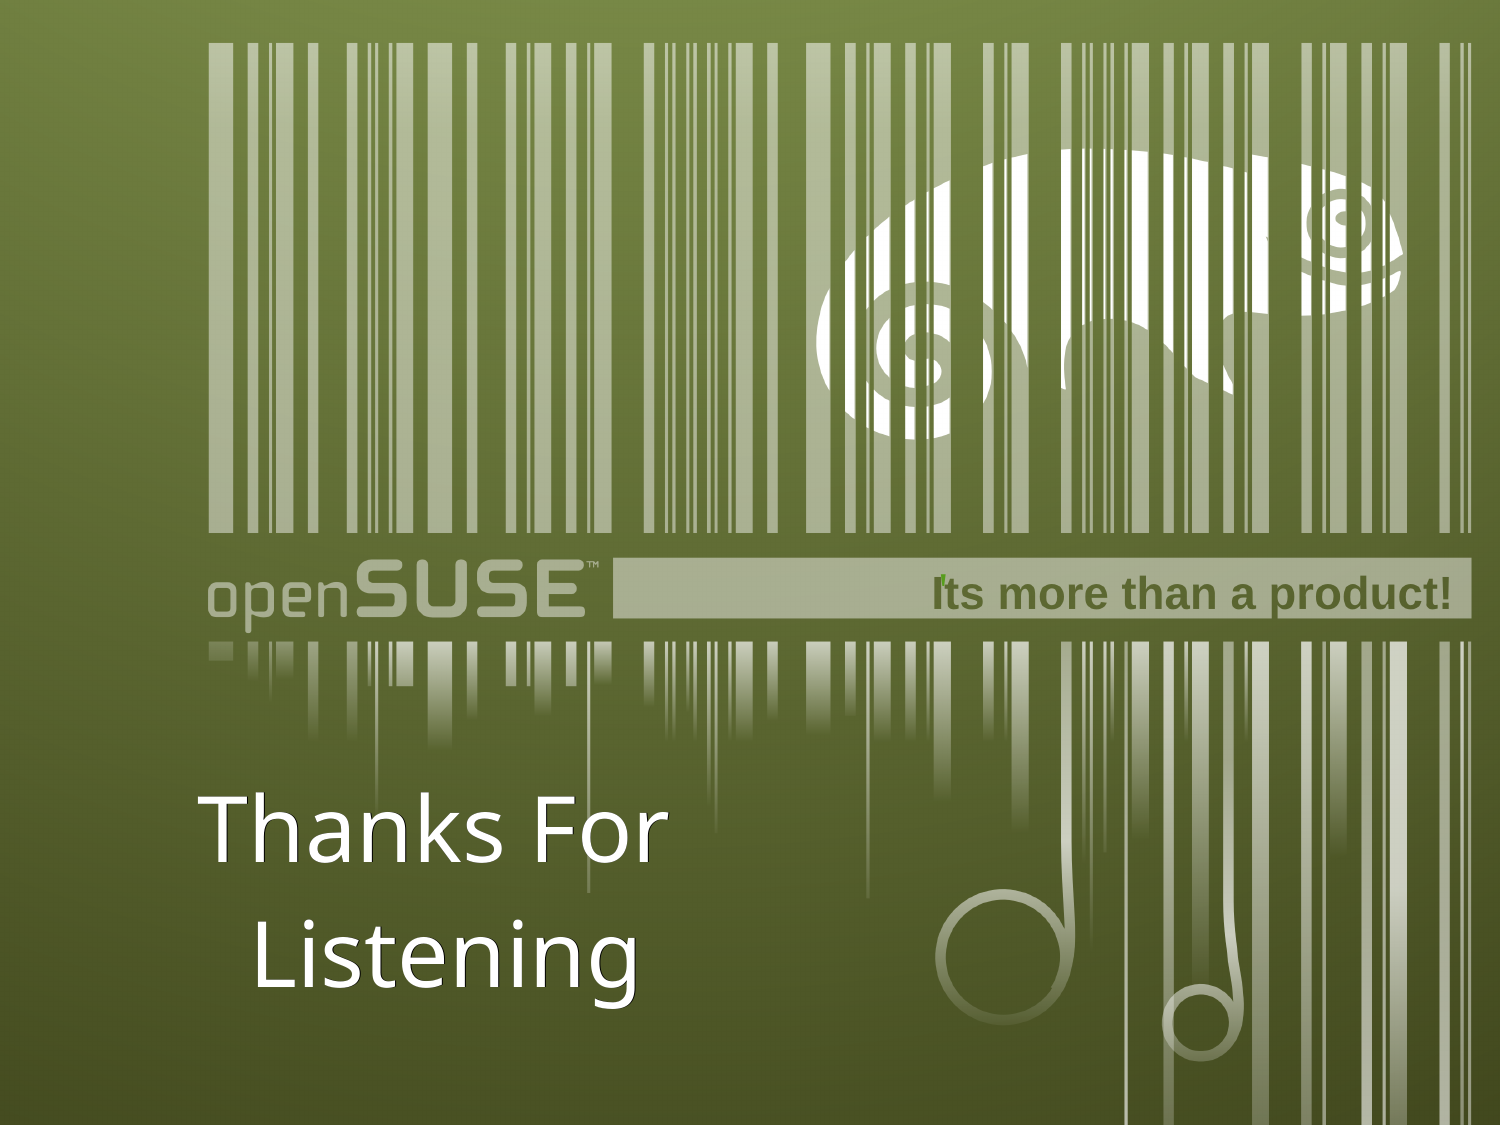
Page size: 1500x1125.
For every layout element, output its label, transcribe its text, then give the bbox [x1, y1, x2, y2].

picture [0, 0, 1500, 1125]
text_box ' [939, 560, 948, 616]
title Thanks For Listening [35, 738, 858, 1041]
